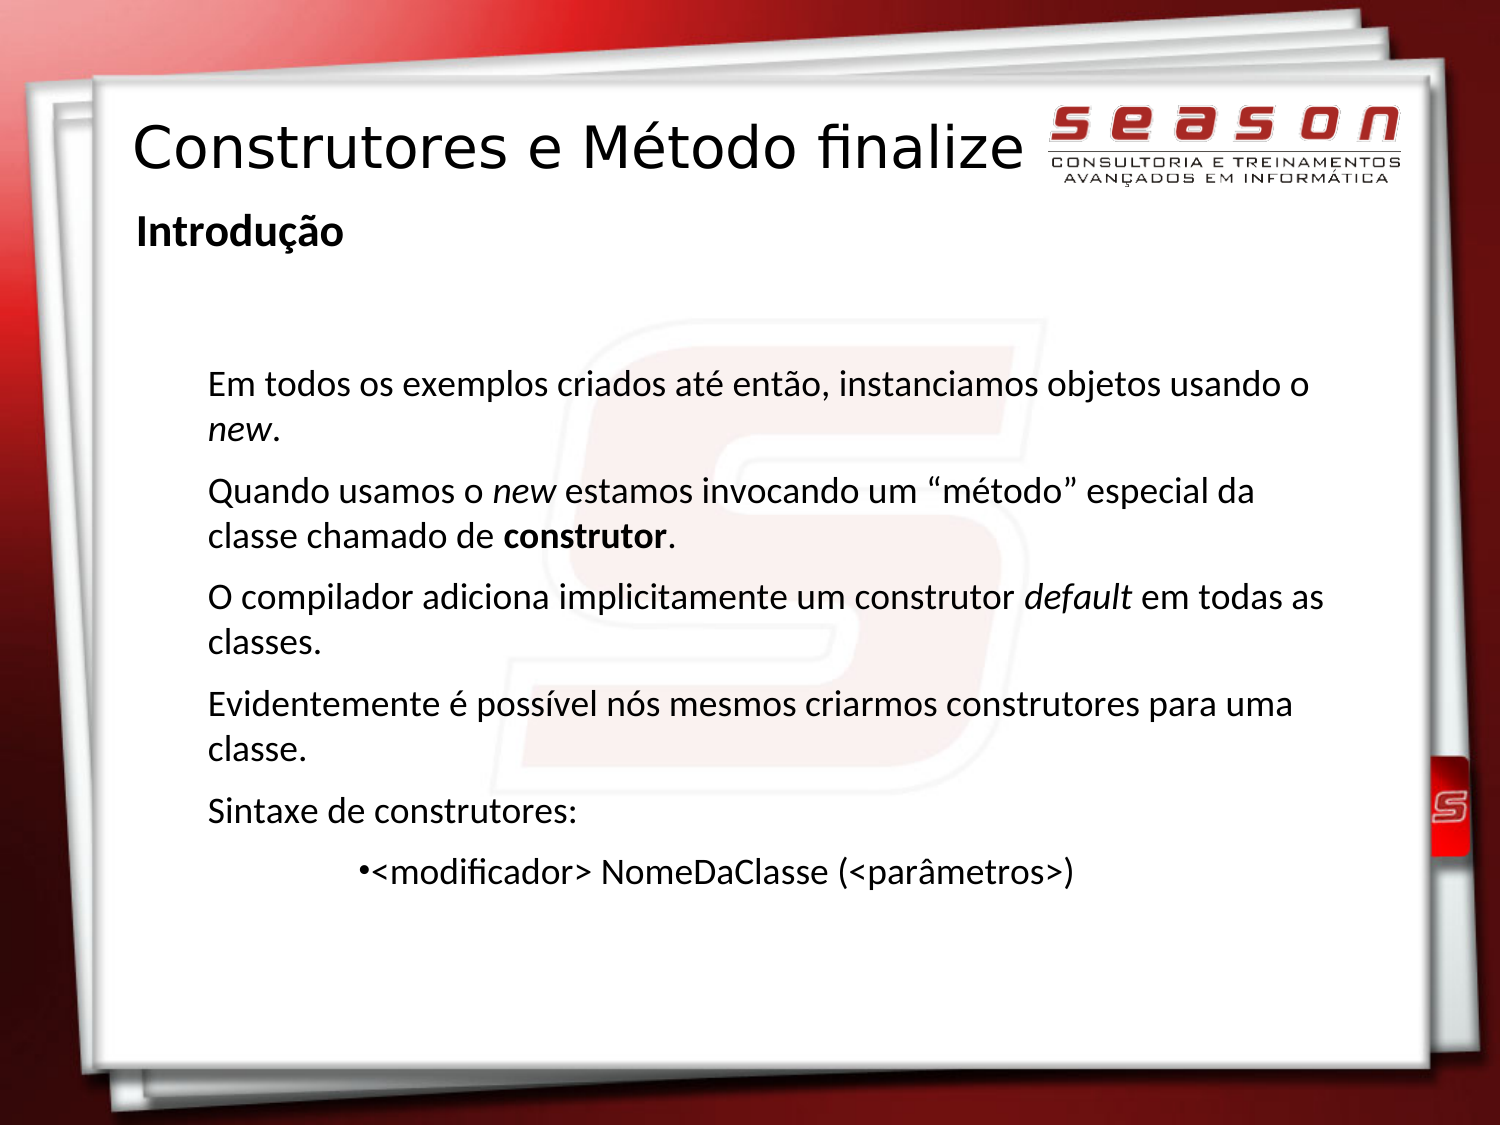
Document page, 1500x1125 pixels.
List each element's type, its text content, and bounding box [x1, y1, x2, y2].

text_box Em todos os exemplos criados até então, instanciamos objetos usando o new. Quando usamos o new estamos invocando um “método” especial da classe chamado de construtor. O compilador adiciona implicitamente um construtor default em todas as classes. Evidentemente é possível nós mesmos criarmos construtores para uma classe. Sintaxe de construtores: <modificador> NomeDaClasse (<parâmetros>) [207, 357, 1328, 894]
picture [0, 0, 1500, 1125]
text_box Introdução [119, 200, 1240, 256]
title Construtores e Método finalize [118, 33, 1394, 257]
